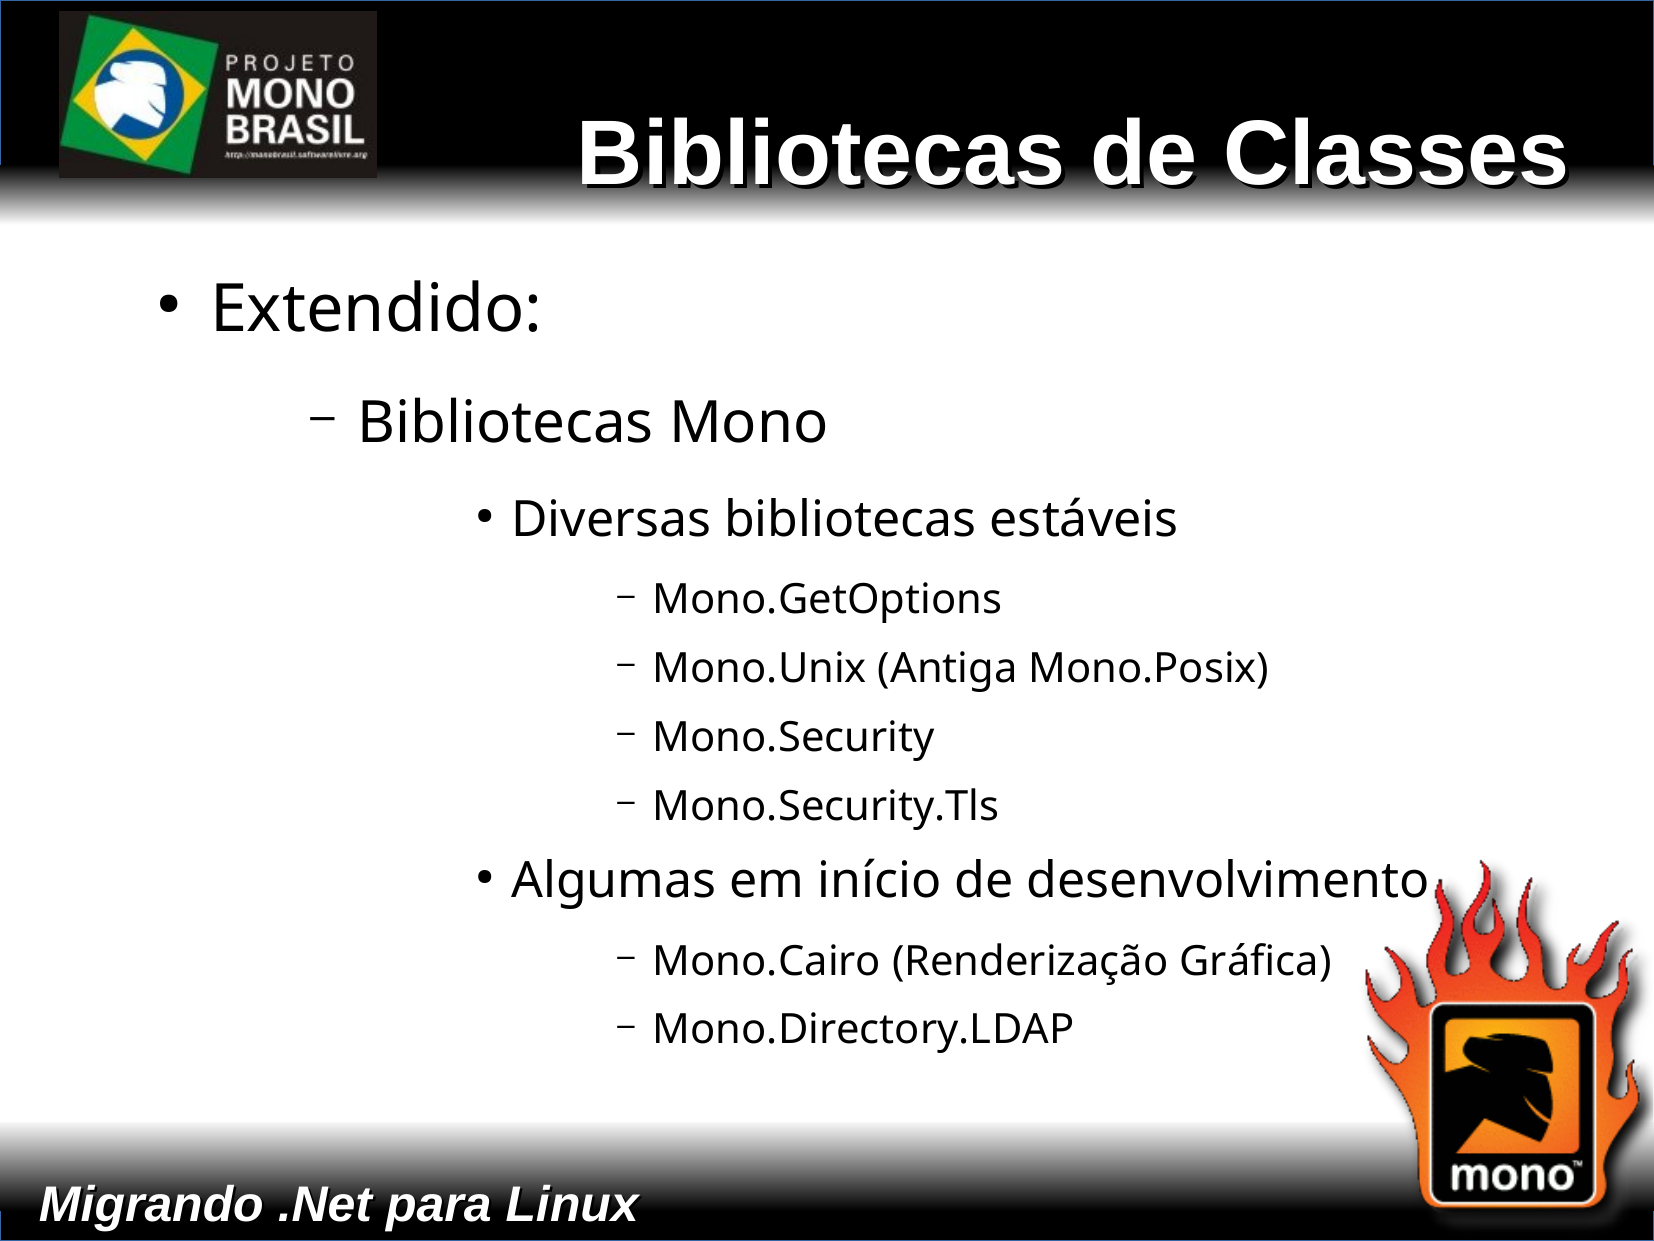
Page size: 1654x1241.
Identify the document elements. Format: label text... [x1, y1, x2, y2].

picture [1302, 805, 1654, 1241]
title Bibliotecas de Classes [82, 49, 1571, 257]
list Extendido: Bibliotecas Mono Diversas bibliotecas estáveis Mono.GetOptions Mono.Unix (Antiga Mono.Posix) Mono.Security Mono.Security.Tls Algumas em início de desenvolvimento Mono.Cairo (Renderização Gráfica) Mono.Directory.LDAP [121, 260, 1534, 1197]
picture [59, 11, 377, 178]
text_box Migrando .Net para Linux [24, 1168, 547, 1241]
